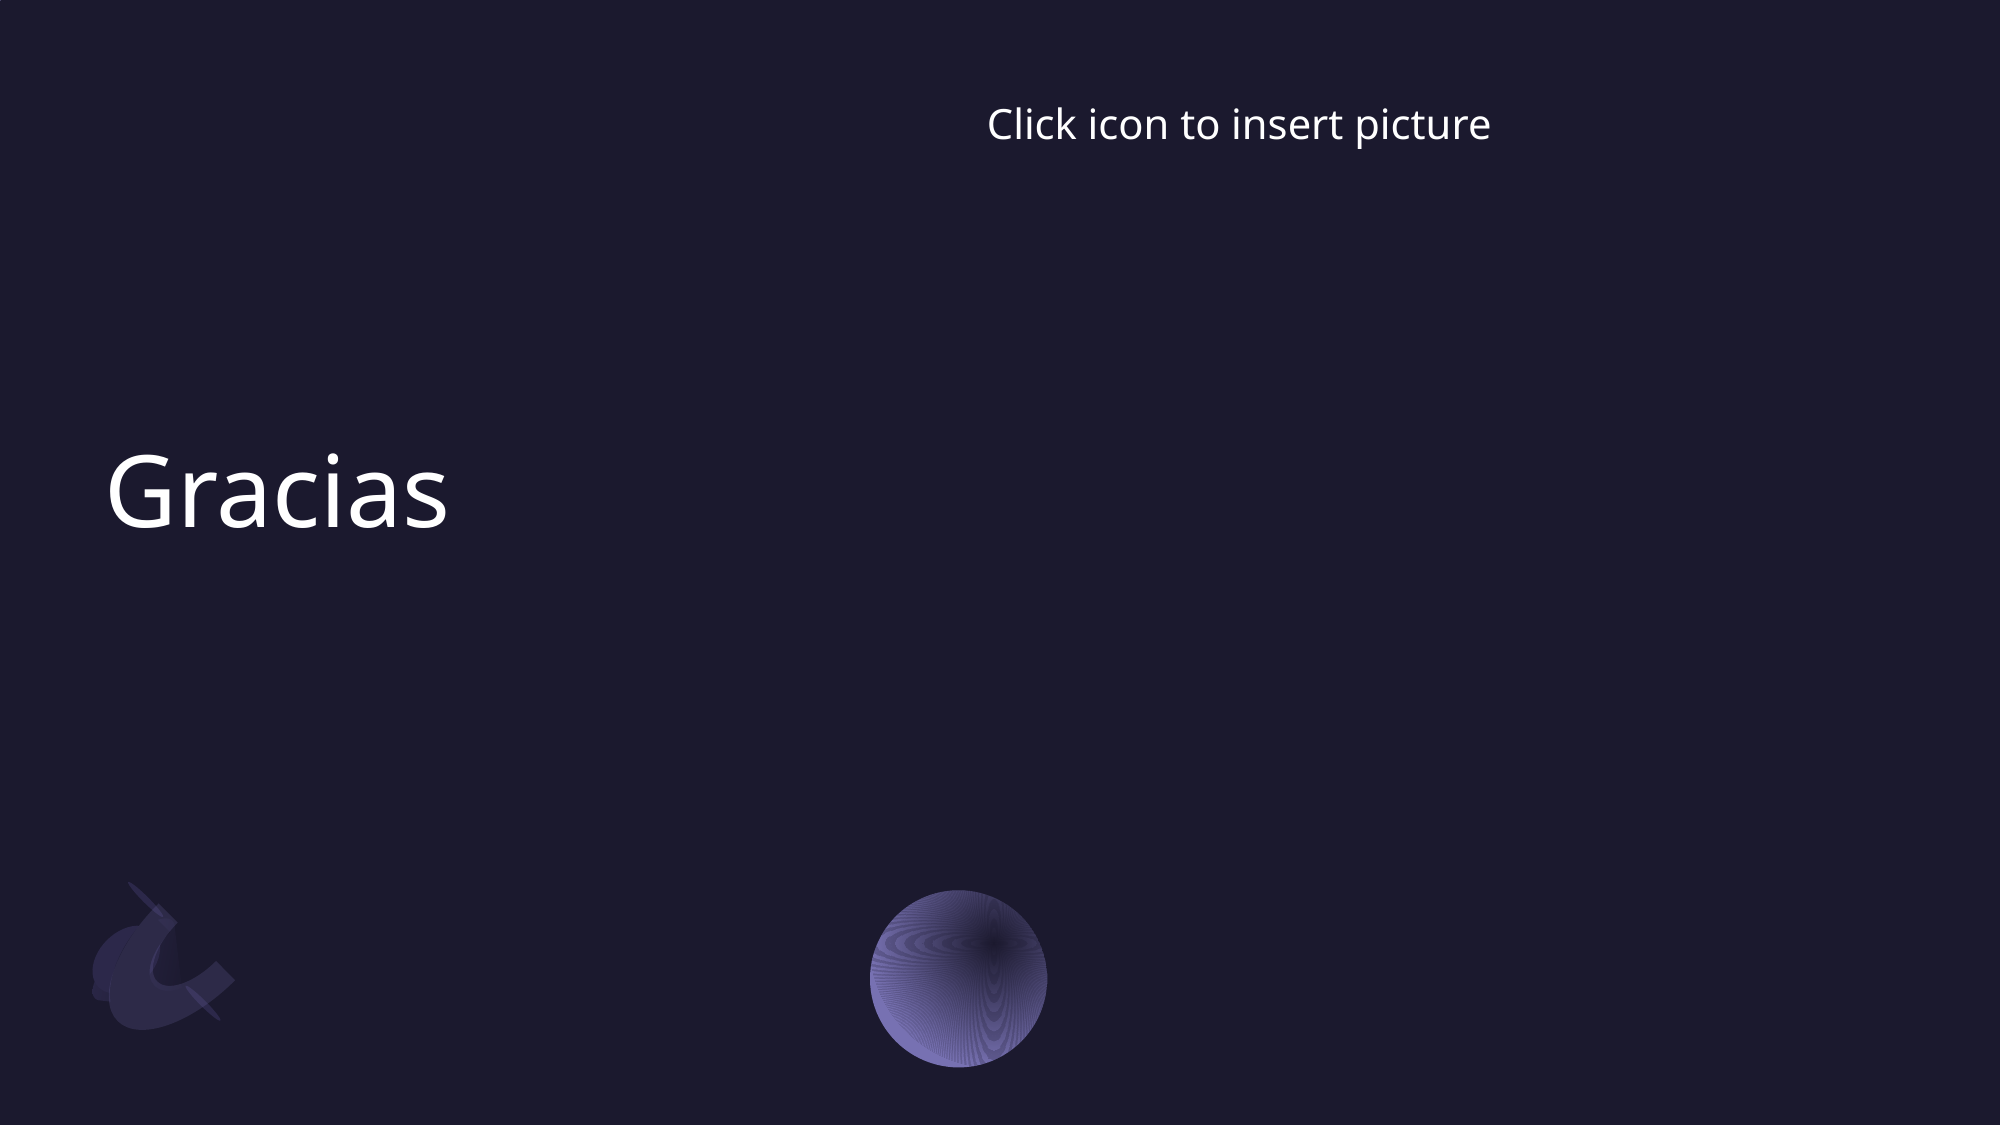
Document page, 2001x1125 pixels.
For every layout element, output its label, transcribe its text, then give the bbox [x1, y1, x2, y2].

list [90, 598, 940, 1043]
title Gracias [90, 90, 940, 557]
